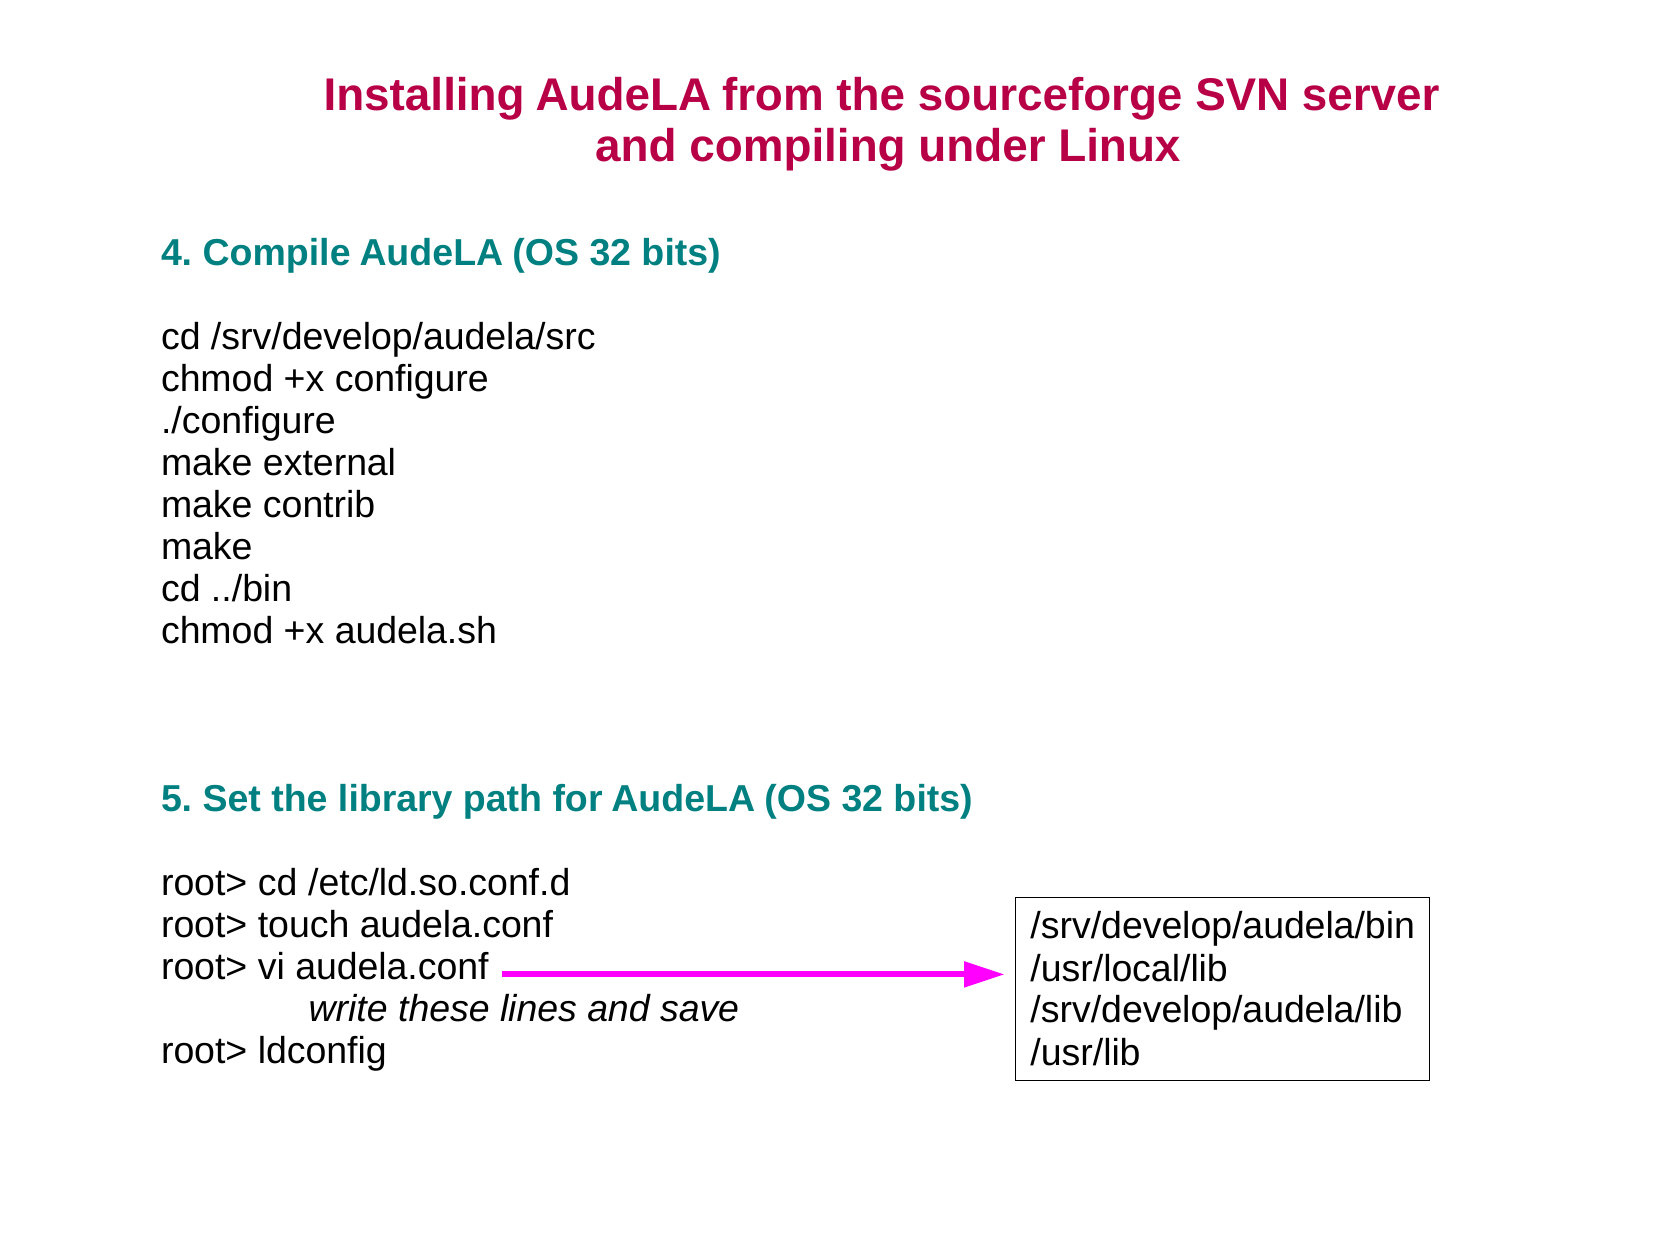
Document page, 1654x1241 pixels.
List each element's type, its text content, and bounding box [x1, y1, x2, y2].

text_box 4. Compile AudeLA (OS 32 bits) cd /srv/develop/audela/src chmod +x configure ./configure make external make contrib make cd ../bin chmod +x audela.sh 5. Set the library path for AudeLA (OS 32 bits) root> cd /etc/ld.so.conf.d root> touch audela.conf root> vi audela.conf write these lines and save root> ldconfig [146, 224, 986, 1209]
text_box Installing AudeLA from the sourceforge SVN server and compiling under Linux [308, 61, 1468, 181]
text_box /srv/develop/audela/bin /usr/local/lib /srv/develop/audela/lib /usr/lib [1015, 897, 1430, 1081]
